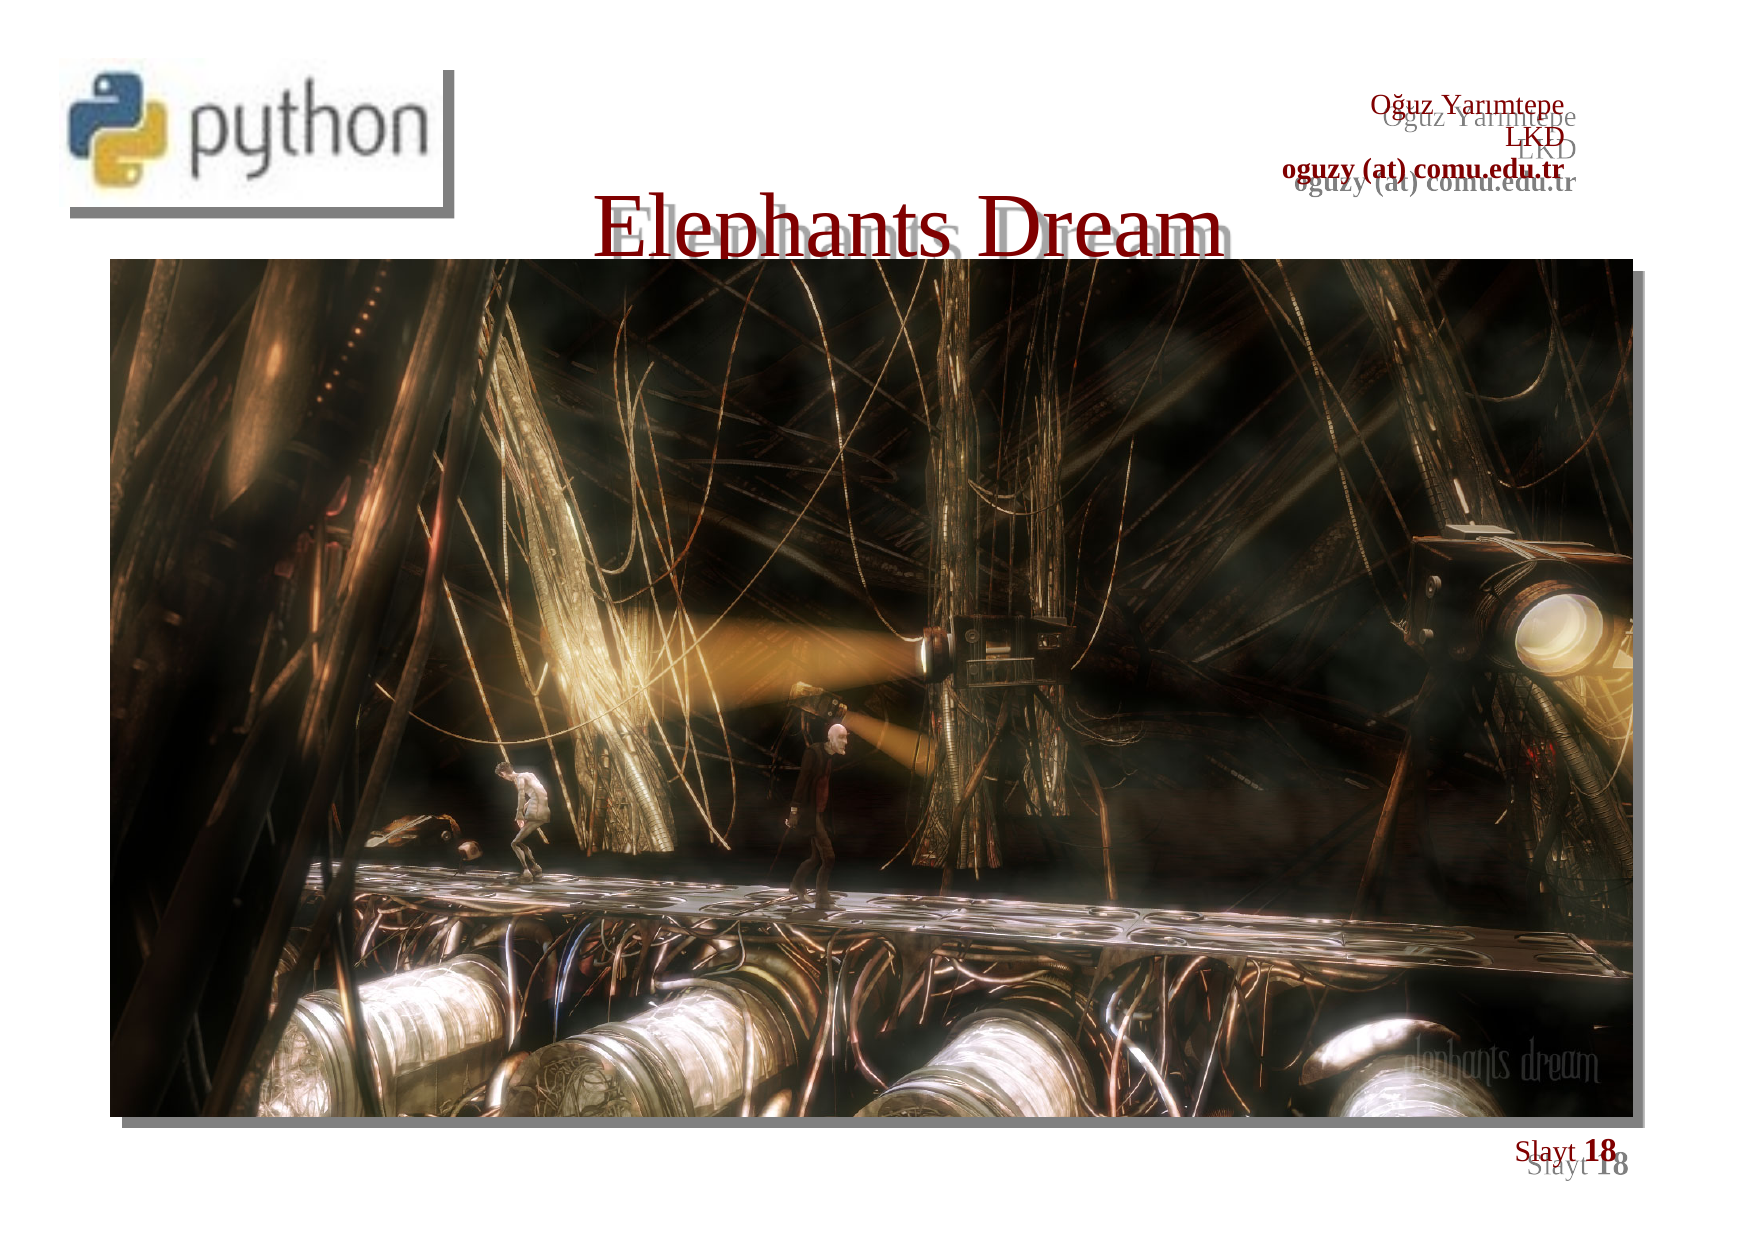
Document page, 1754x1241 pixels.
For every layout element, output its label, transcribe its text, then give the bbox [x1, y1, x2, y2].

title Elephants Dream [165, 155, 1654, 296]
picture [59, 58, 443, 207]
picture [110, 259, 1633, 1117]
